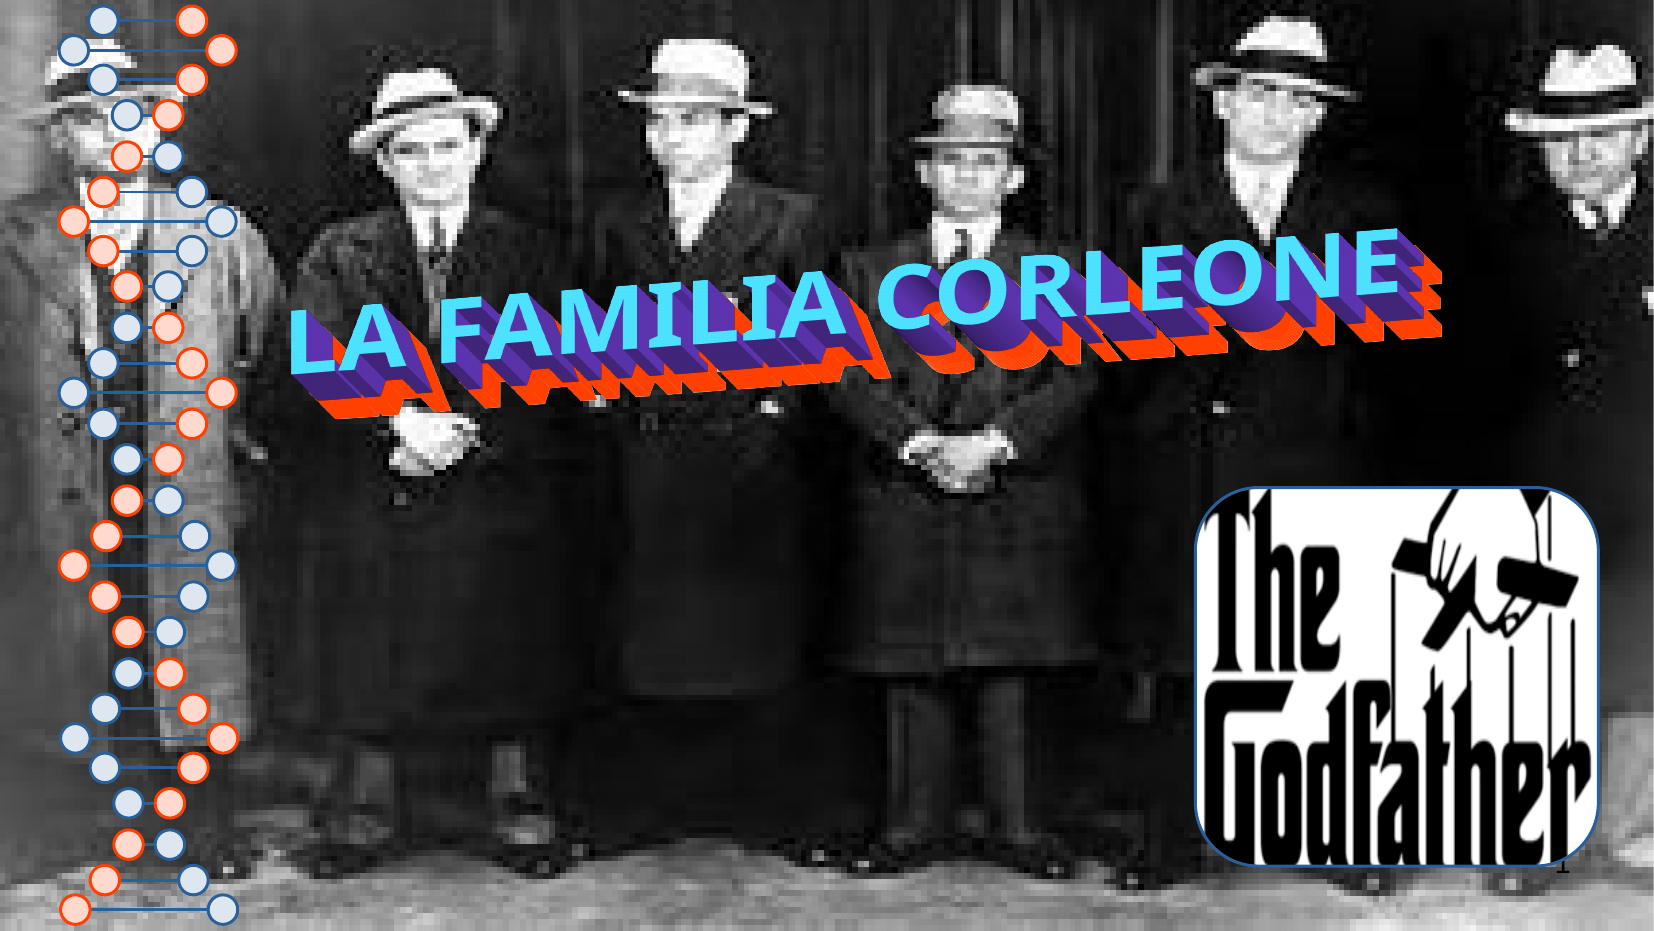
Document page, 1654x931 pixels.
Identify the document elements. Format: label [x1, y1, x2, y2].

picture [0, 0, 1654, 931]
text_box [1195, 487, 1599, 867]
